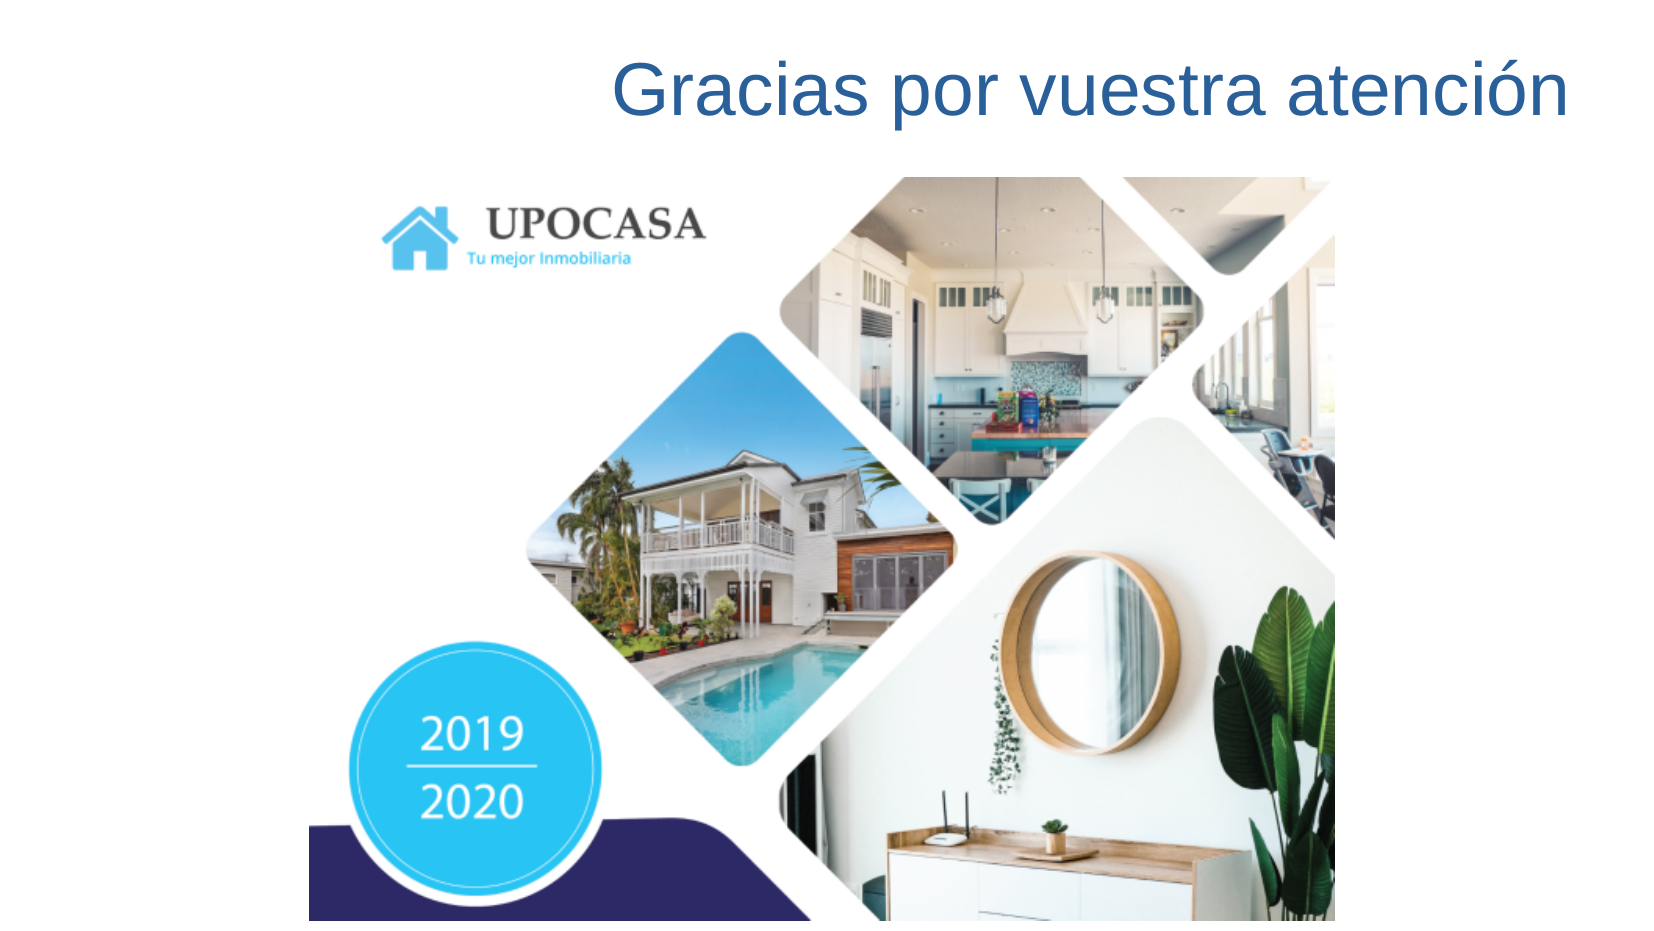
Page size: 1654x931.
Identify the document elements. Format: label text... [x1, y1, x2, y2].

title Gracias por vuestra atención [82, 11, 1571, 168]
picture [309, 177, 1335, 921]
